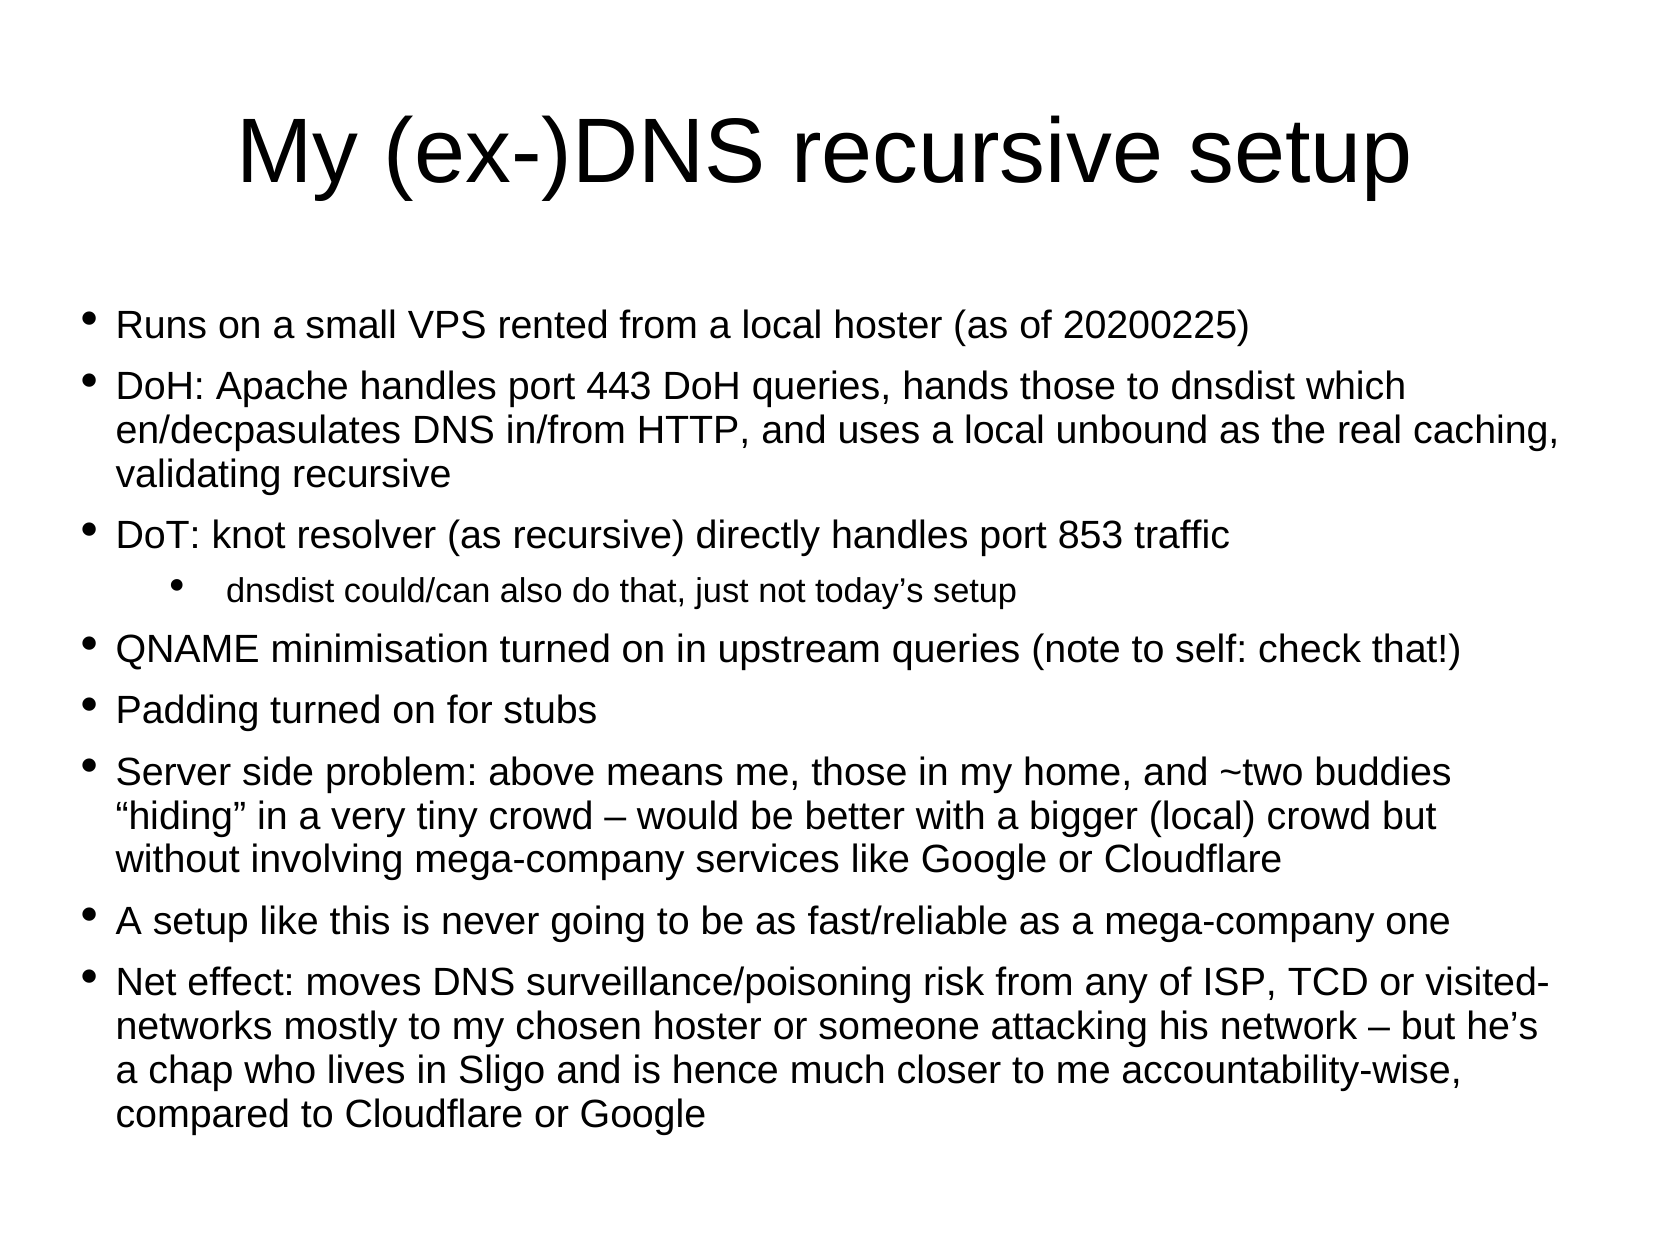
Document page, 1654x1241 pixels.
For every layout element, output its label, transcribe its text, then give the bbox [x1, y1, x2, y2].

title My (ex-)DNS recursive setup [82, 49, 1569, 255]
list Runs on a small VPS rented from a local hoster (as of 20200225) DoH: Apache handles port 443 DoH queries, hands those to dnsdist which en/decpasulates DNS in/from HTTP, and uses a local unbound as the real caching, validating recursive DoT: knot resolver (as recursive) directly handles port 853 traffic dnsdist could/can also do that, just not today’s setup QNAME minimisation turned on in upstream queries (note to self: check that!) Padding turned on for stubs Server side problem: above means me, those in my home, and ~two buddies “hiding” in a very tiny crowd – would be better with a bigger (local) crowd but without involving mega-company services like Google or Cloudflare A setup like this is never going to be as fast/reliable as a mega-company one Net effect: moves DNS surveillance/poisoning risk from any of ISP, TCD or visited-networks mostly to my chosen hoster or someone attacking his network – but he’s a chap who lives in Sligo and is hence much closer to me accountability-wise, compared to Cloudflare or Google [82, 298, 1569, 1148]
